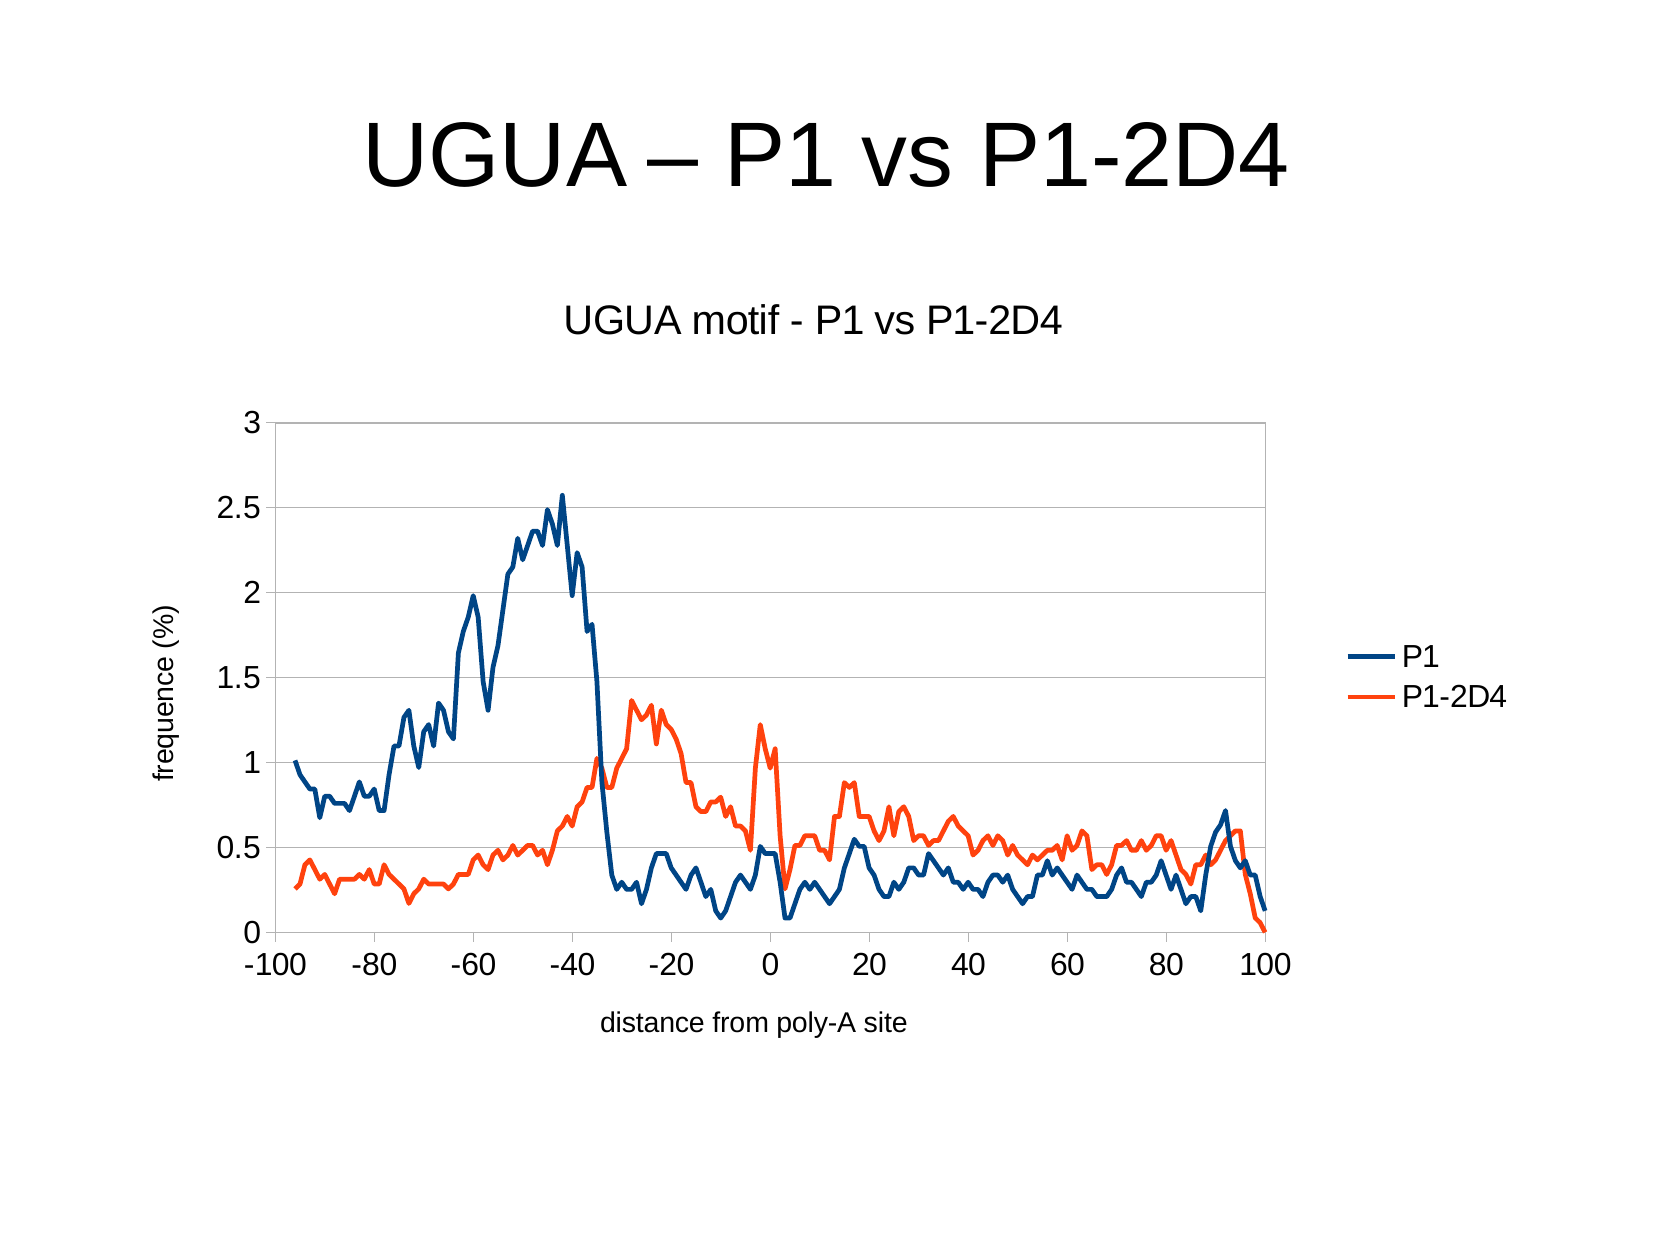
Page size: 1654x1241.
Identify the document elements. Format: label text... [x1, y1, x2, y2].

title UGUA – P1 vs P1-2D4 [82, 49, 1571, 257]
chart [90, 248, 1530, 1105]
